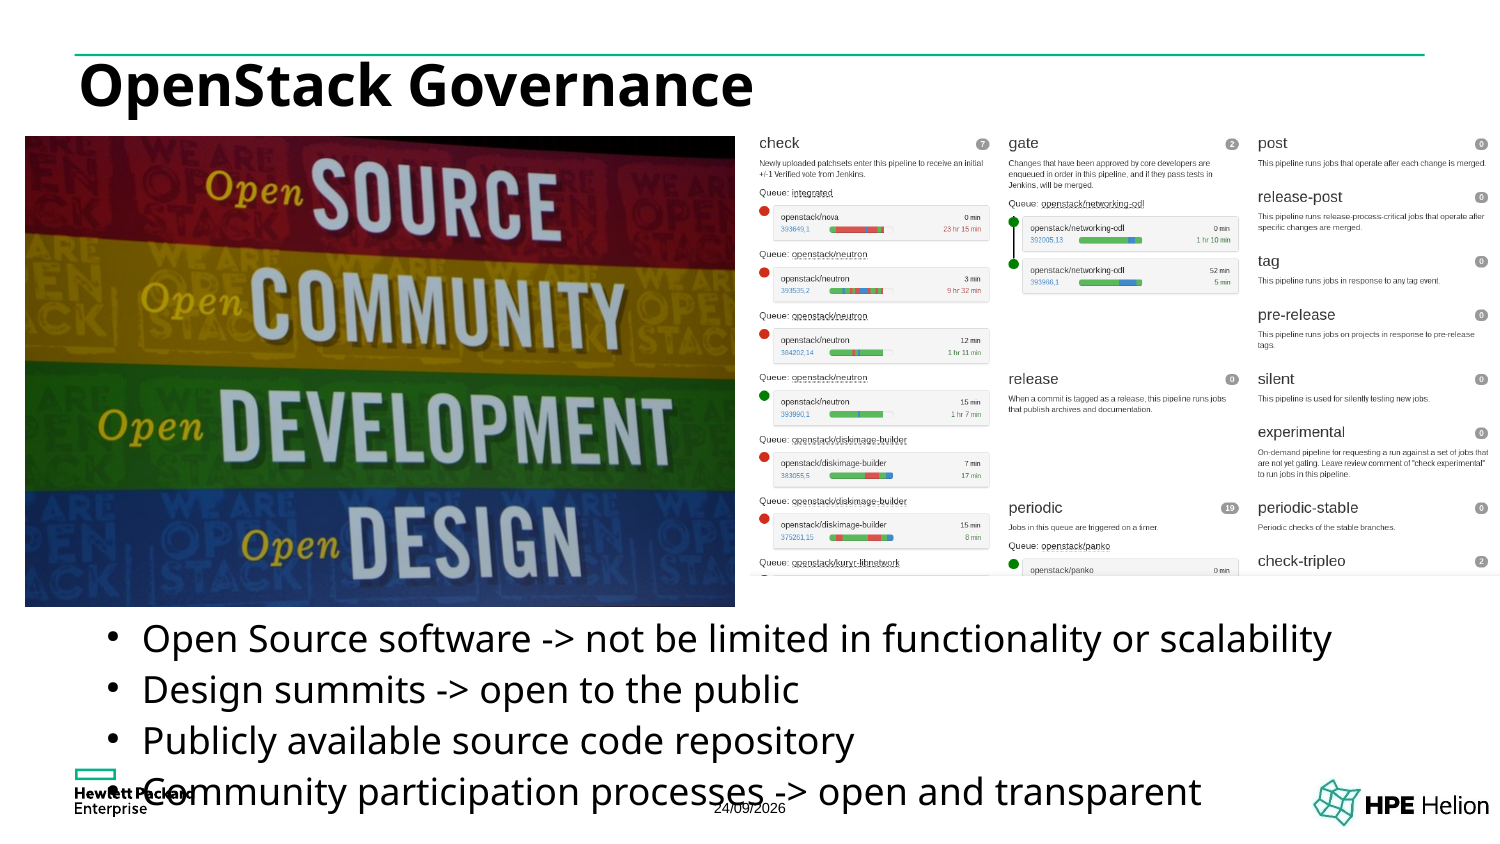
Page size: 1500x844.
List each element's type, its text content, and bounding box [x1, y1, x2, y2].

picture [25, 136, 735, 607]
picture [1479, 778, 1489, 827]
text_box Open Source software -> not be limited in functionality or scalability Design summits -> open to the public Publicly available source code repository Community participation processes -> open and transparent [56, 605, 1479, 844]
text_box OpenStack Governance [63, 55, 1443, 129]
picture [750, 135, 1500, 576]
